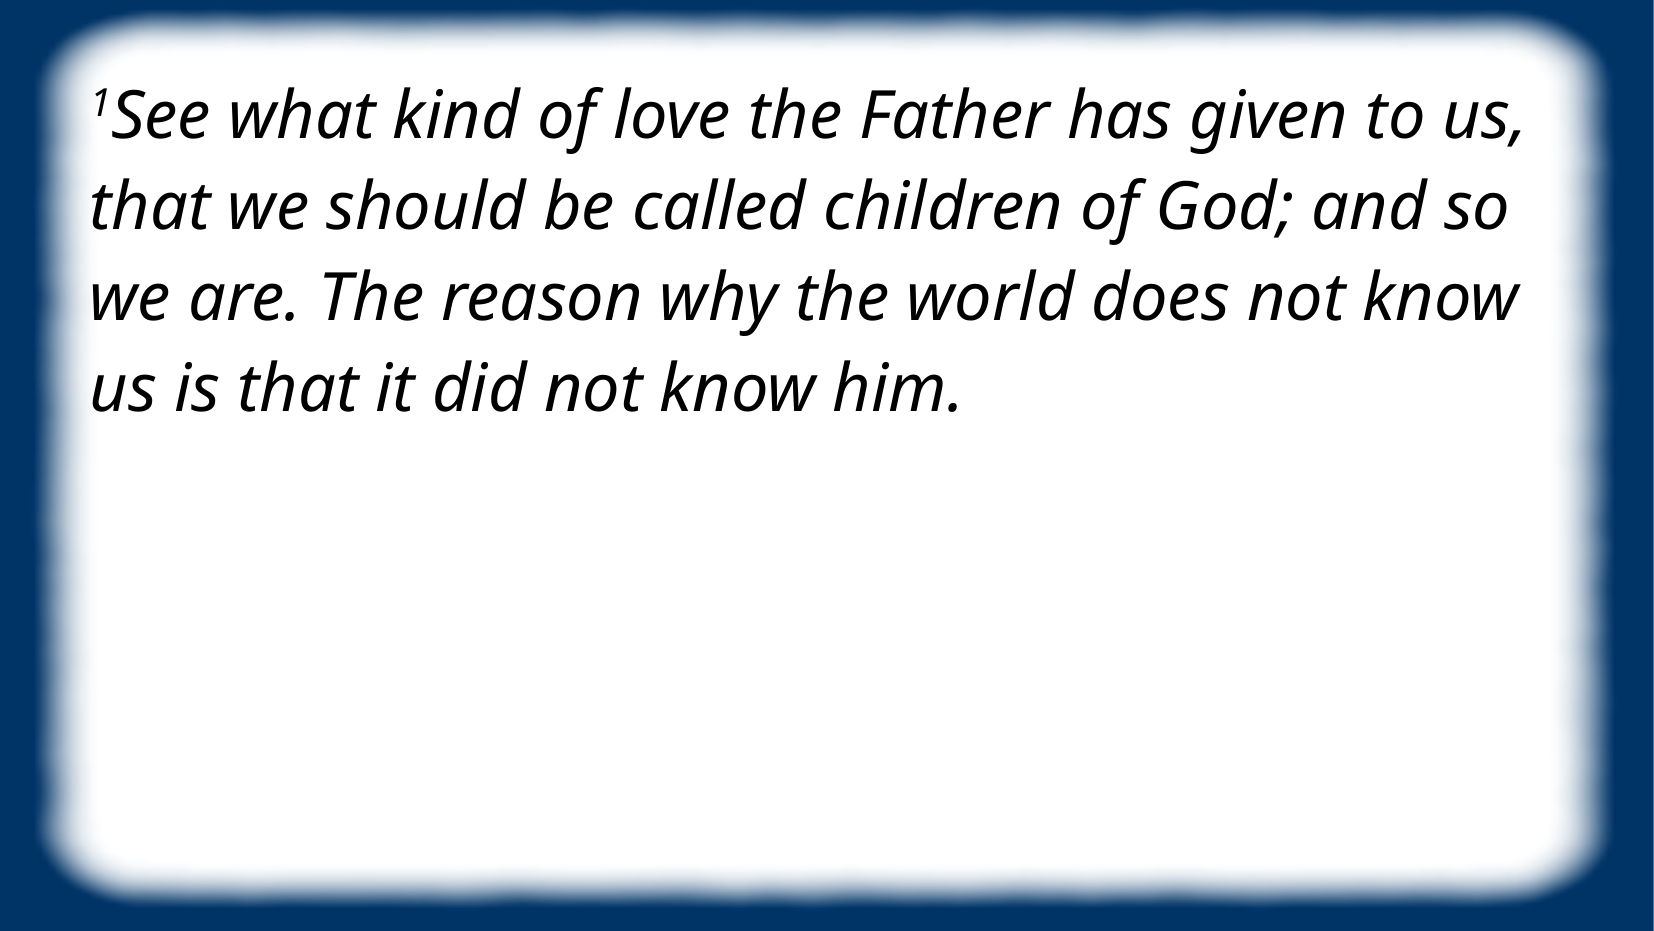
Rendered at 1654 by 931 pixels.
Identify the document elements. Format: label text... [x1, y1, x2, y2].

text_box 1See what kind of love the Father has given to us, that we should be called children of God; and so we are. The reason why the world does not know us is that it did not know him. [75, 60, 1561, 430]
picture [0, 0, 1654, 931]
